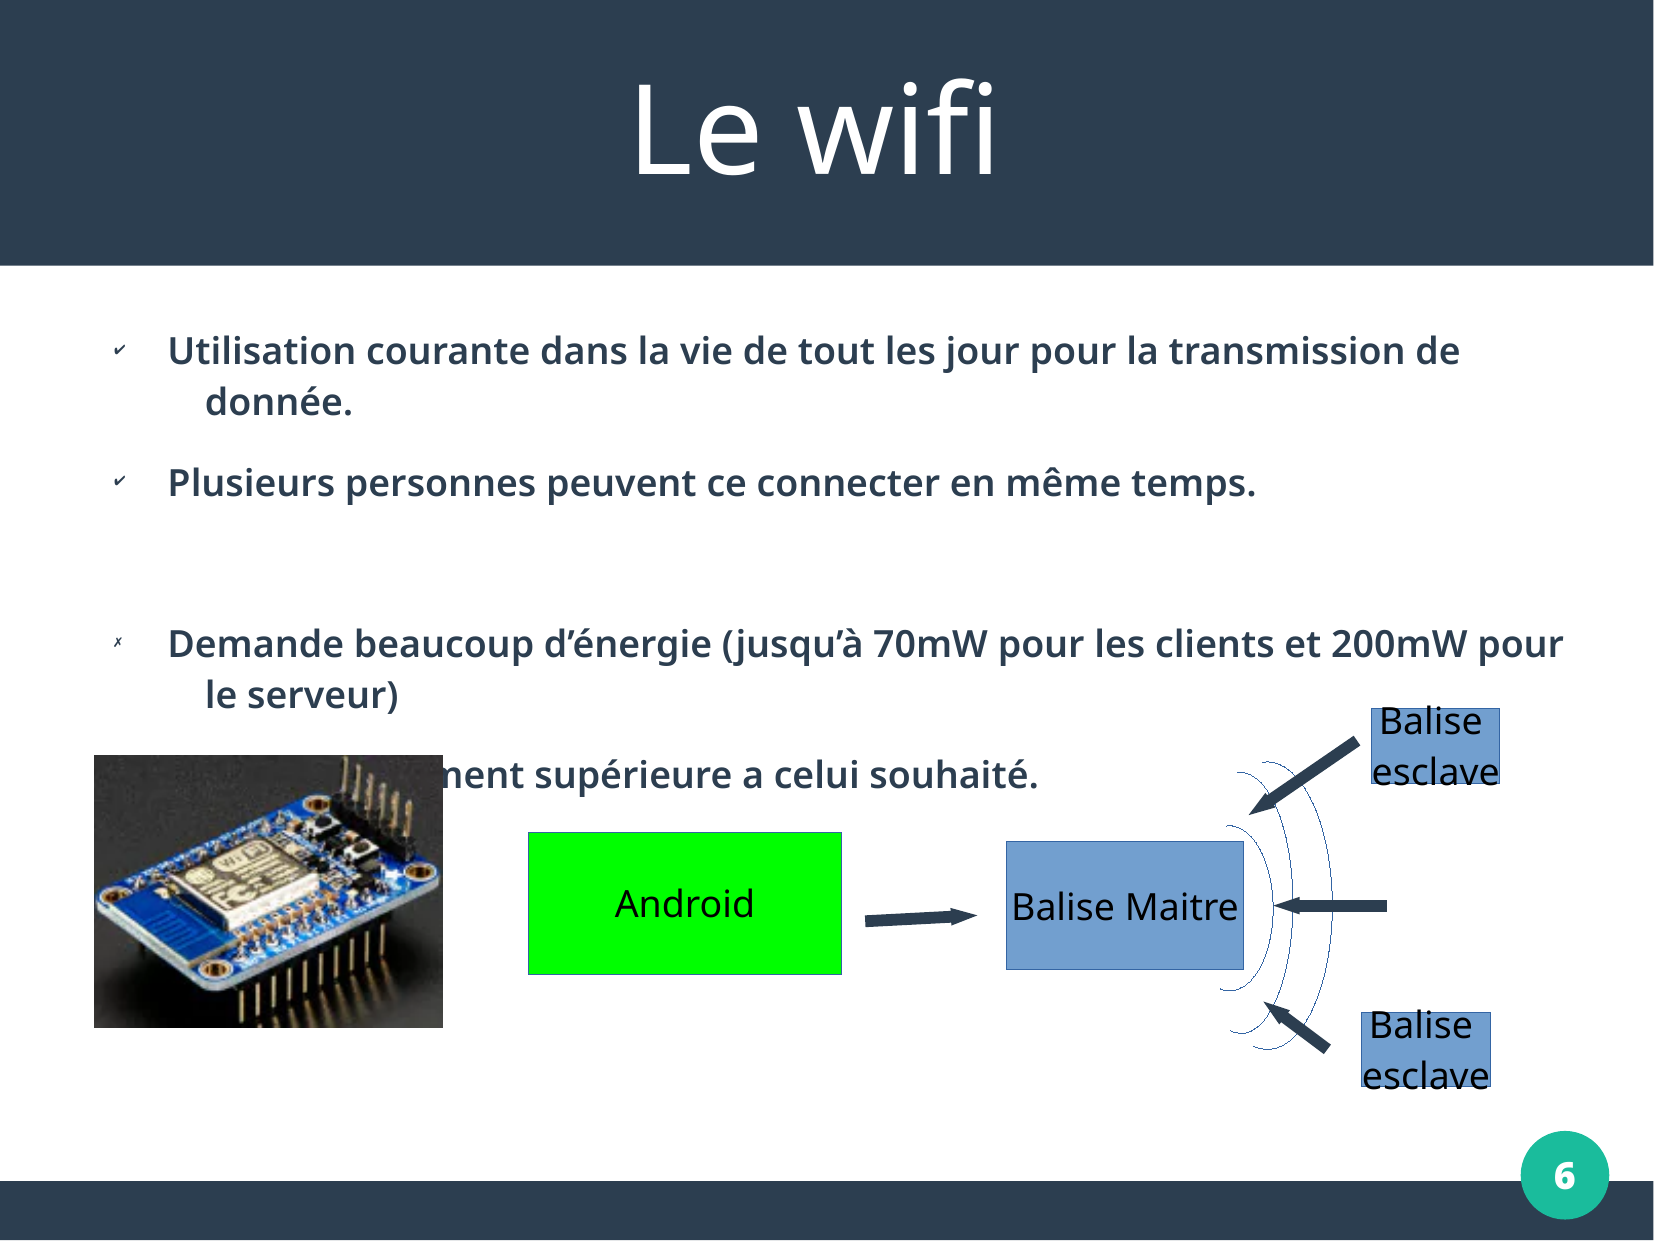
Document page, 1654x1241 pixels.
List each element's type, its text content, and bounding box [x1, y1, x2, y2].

text_box Balise Maitre [1006, 841, 1244, 970]
text_box Le wifi [23, 40, 1607, 213]
text_box Balise esclave [1371, 708, 1500, 784]
picture [94, 755, 443, 1028]
text_box Android [528, 832, 842, 975]
text_box Balise esclave [1361, 1012, 1491, 1087]
list Utilisation courante dans la vie de tout les jour pour la transmission de donnée. Plusieurs personnes peuvent ce connecter en même temps. Demande beaucoup d’énergie (jusqu’à 70mW pour les clients et 200mW pour le serveur) Un débit largement supérieure a celui souhaité. [59, 324, 1595, 1152]
